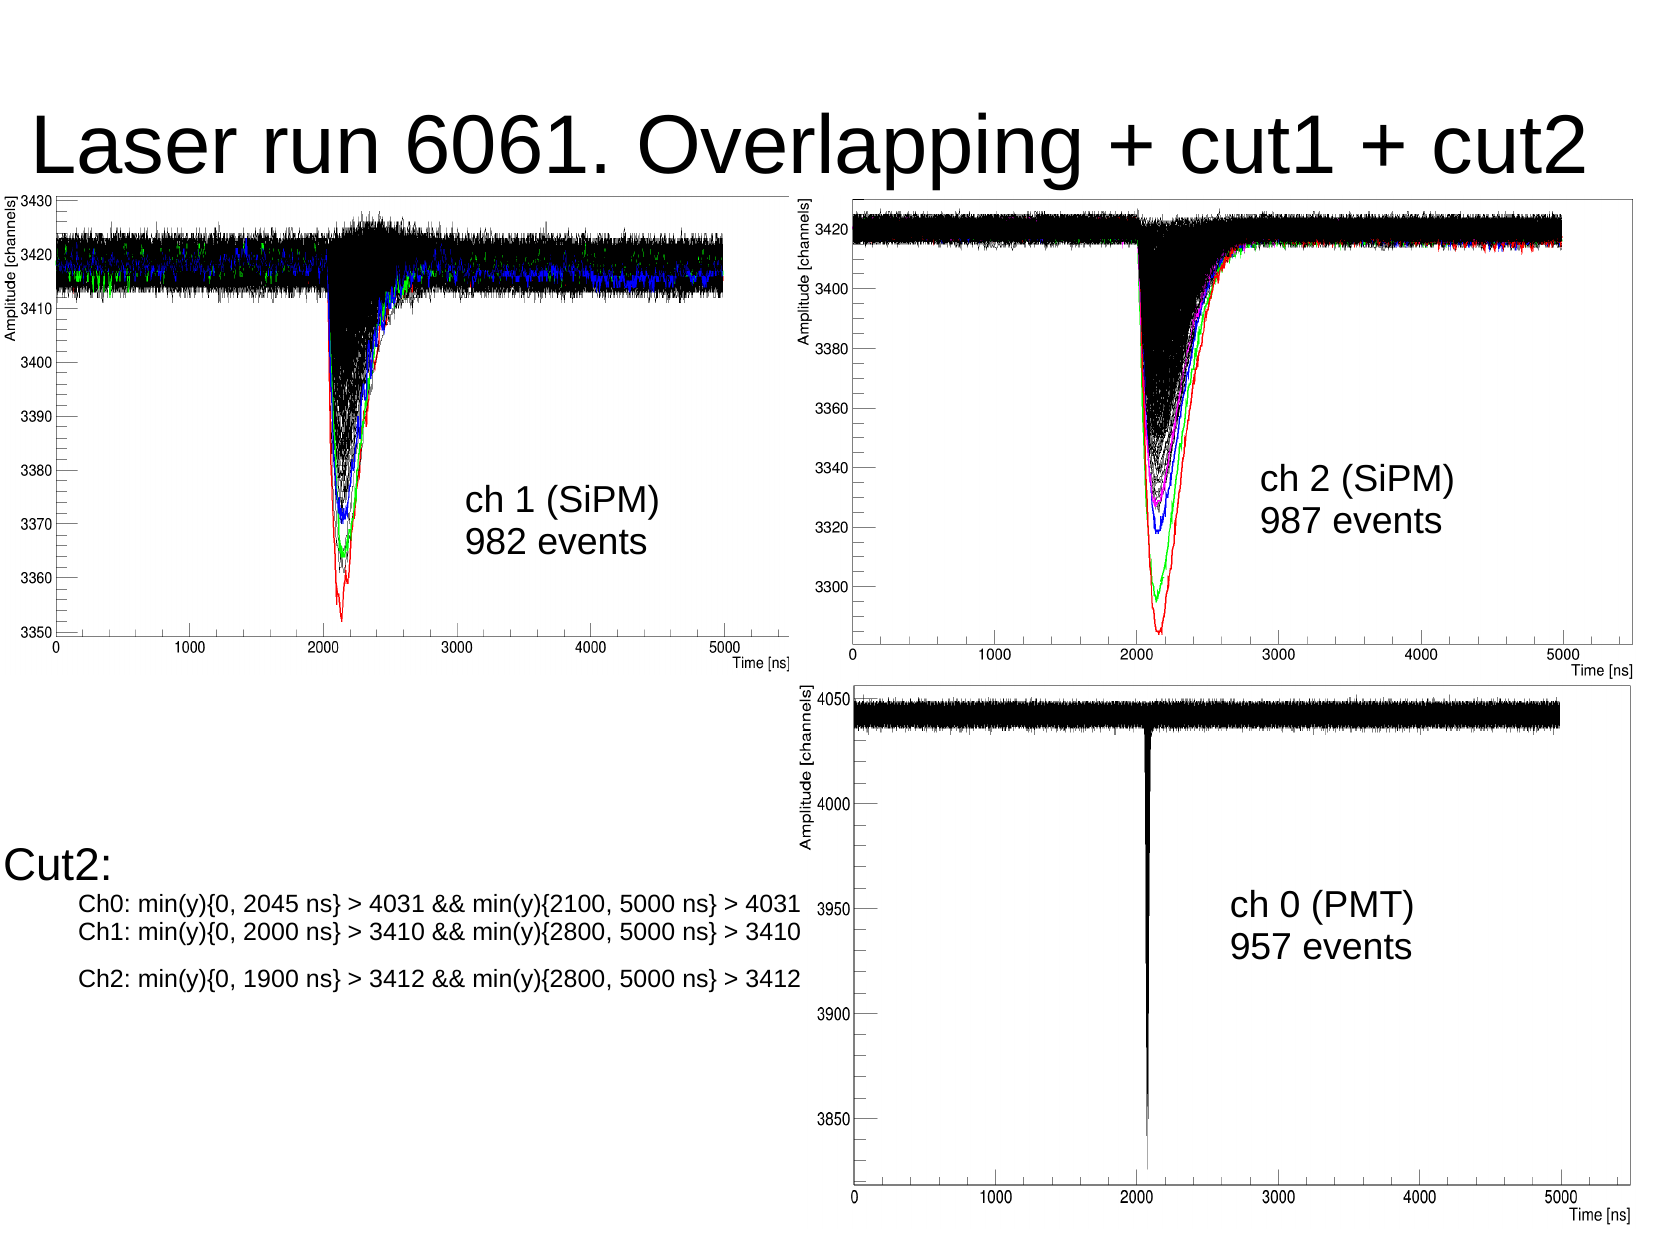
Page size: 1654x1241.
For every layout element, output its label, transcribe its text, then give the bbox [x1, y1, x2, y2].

picture [0, 192, 1636, 1230]
text_box Cut2: Ch0: min(y){0, 2045 ns} > 4031 && min(y){2100, 5000 ns} > 4031 Ch1: min(y){0, 2000 ns} > 3410 && min(y){2800, 5000 ns} > 3410 Ch2: min(y){0, 1900 ns} > 3412 && min(y){2800, 5000 ns} > 3412 [3, 789, 859, 1047]
text_box ch 0 (PMT) 957 events [1215, 876, 1486, 976]
text_box ch 2 (SiPM) 987 events [1245, 450, 1516, 549]
text_box ch 1 (SiPM) 982 events [450, 471, 721, 571]
title Laser run 6061. Overlapping + cut1 + cut2 [30, 49, 1636, 195]
